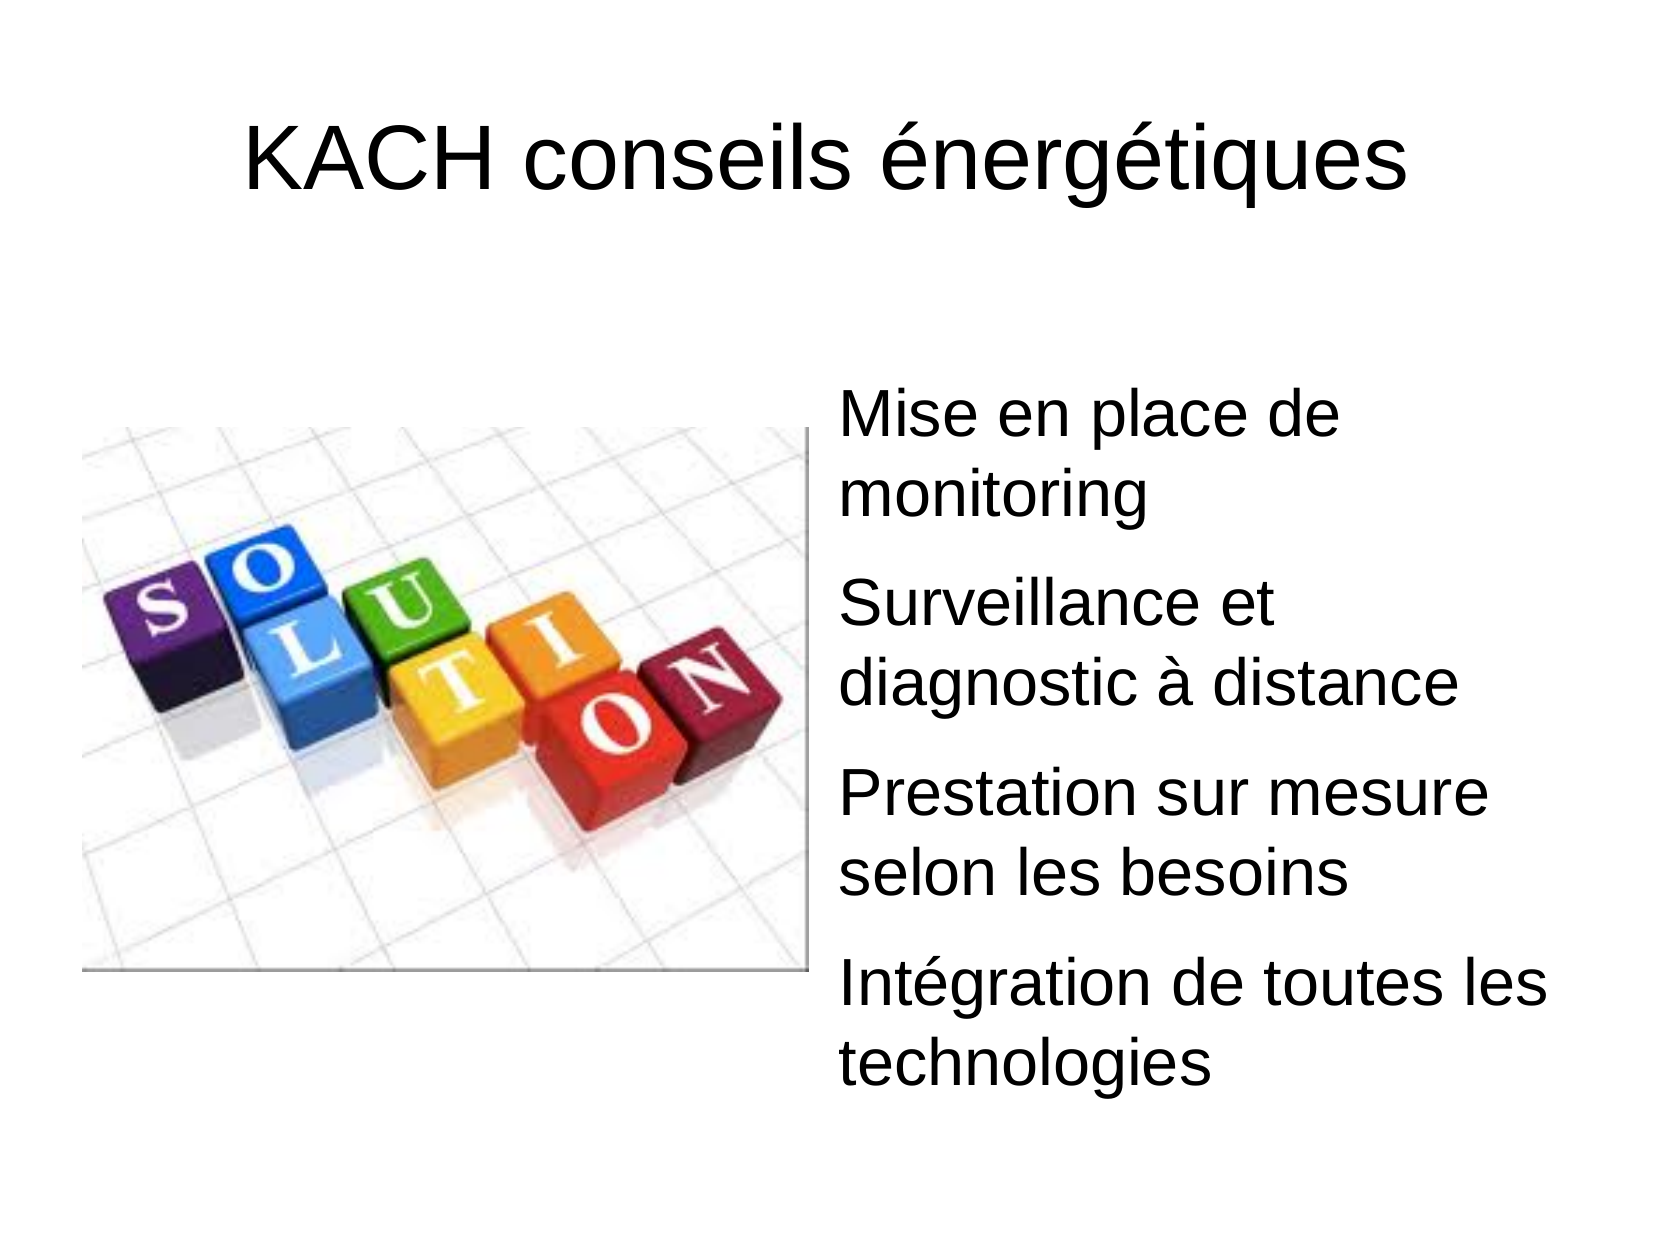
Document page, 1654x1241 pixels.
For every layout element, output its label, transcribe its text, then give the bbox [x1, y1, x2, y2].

picture [82, 427, 809, 972]
title KACH conseils énergétiques [82, 56, 1571, 250]
list Mise en place de monitoring Surveillance et diagnostic à distance Prestation sur mesure selon les besoins Intégration de toutes les technologies [838, 259, 1565, 1105]
